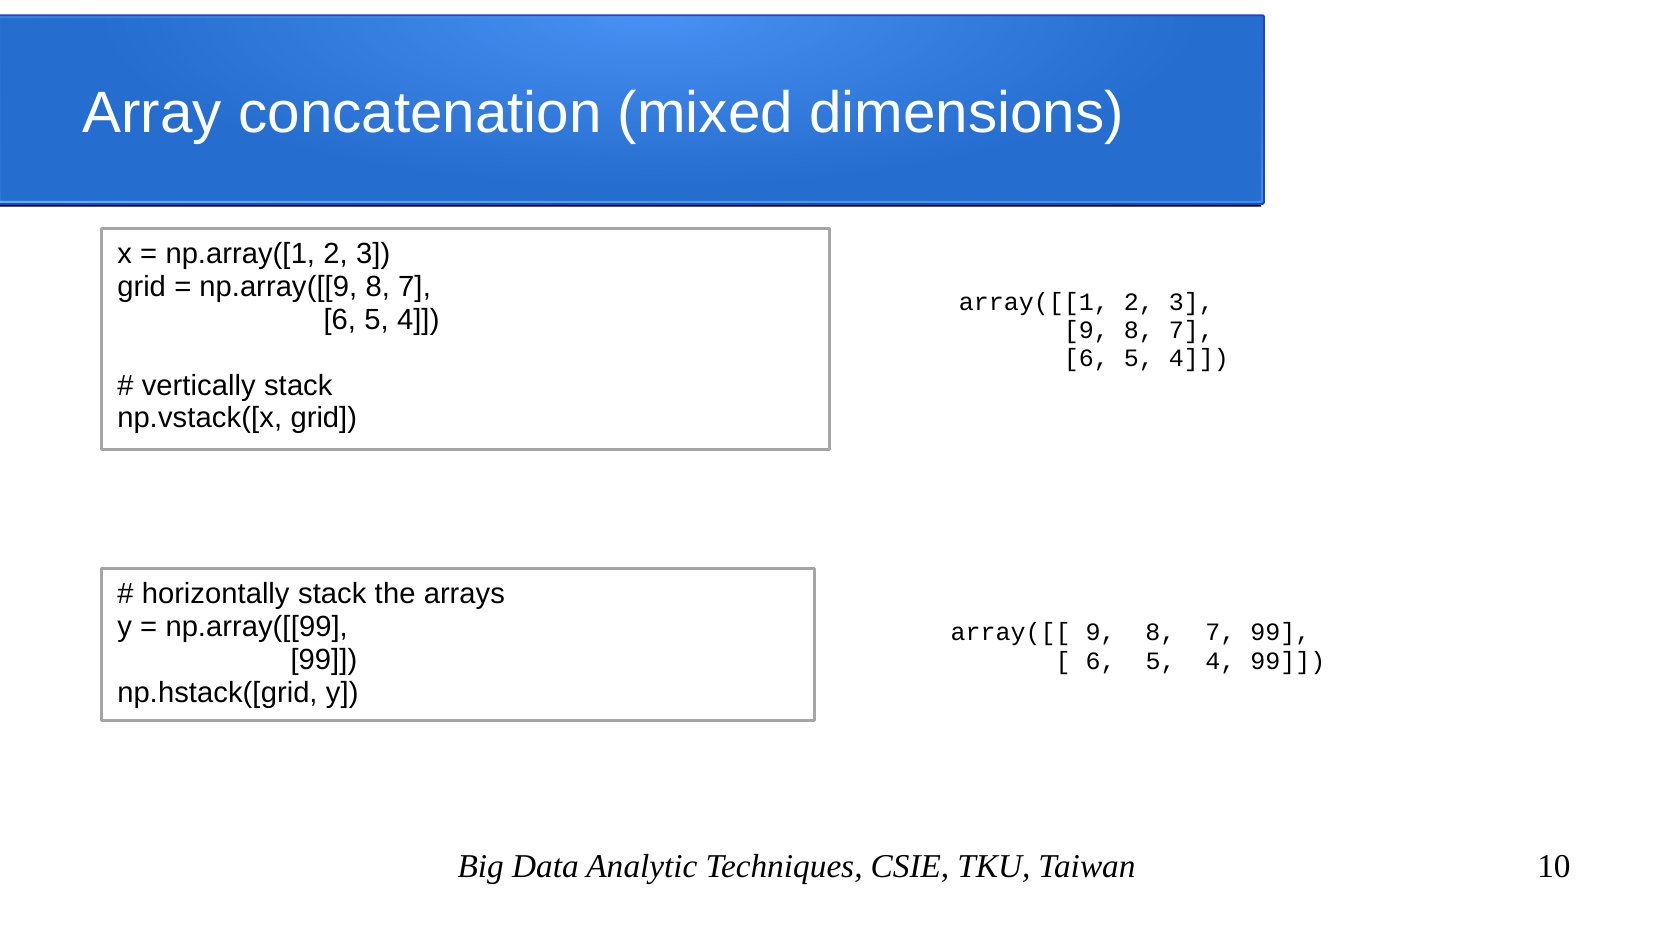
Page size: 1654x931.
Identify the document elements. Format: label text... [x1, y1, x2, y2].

text_box array([[ 9, 8, 7, 99], [ 6, 5, 4, 99]]) [935, 612, 1406, 697]
text_box x = np.array([1, 2, 3]) grid = np.array([[9, 8, 7], [6, 5, 4]]) # vertically stack np.vstack([x, grid]) [101, 228, 830, 450]
text_box array([[1, 2, 3], [9, 8, 7], [6, 5, 4]]) [944, 282, 1300, 390]
title Array concatenation (mixed dimensions) [82, 35, 1235, 189]
text_box # horizontally stack the arrays y = np.array([[99], [99]]) np.hstack([grid, y]) [101, 568, 815, 721]
